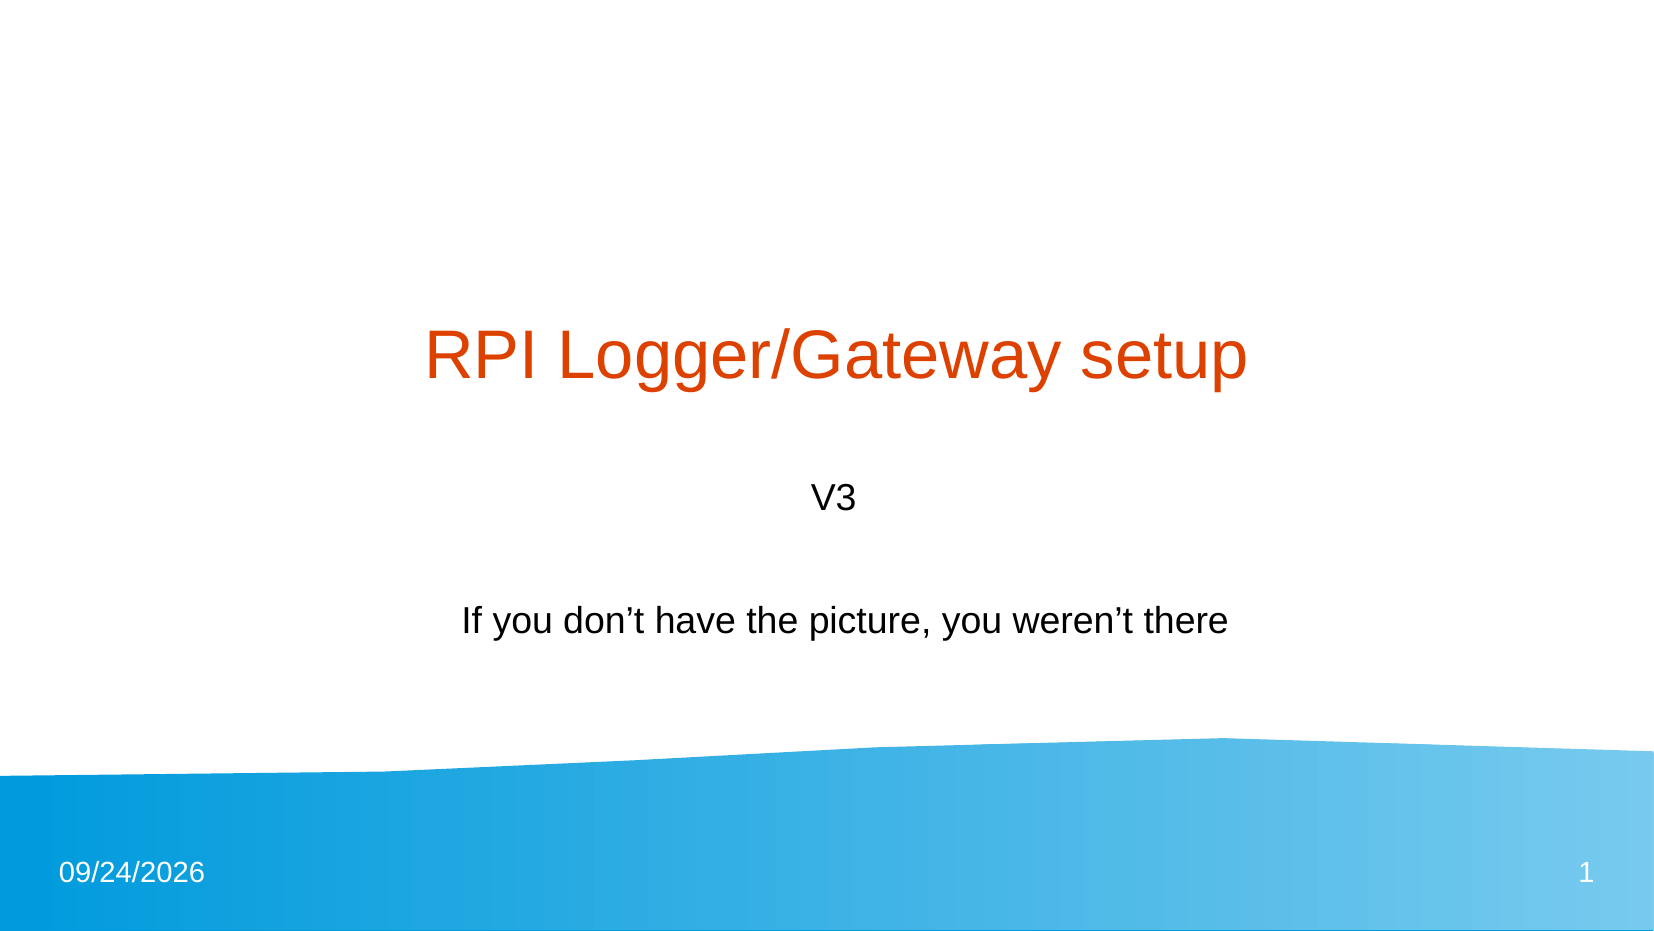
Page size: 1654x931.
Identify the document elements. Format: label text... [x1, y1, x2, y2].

title RPI Logger/Gateway setup [98, 265, 1576, 443]
text_box If you don’t have the picture, you weren’t there [446, 592, 1246, 650]
text_box V3 [796, 468, 872, 526]
